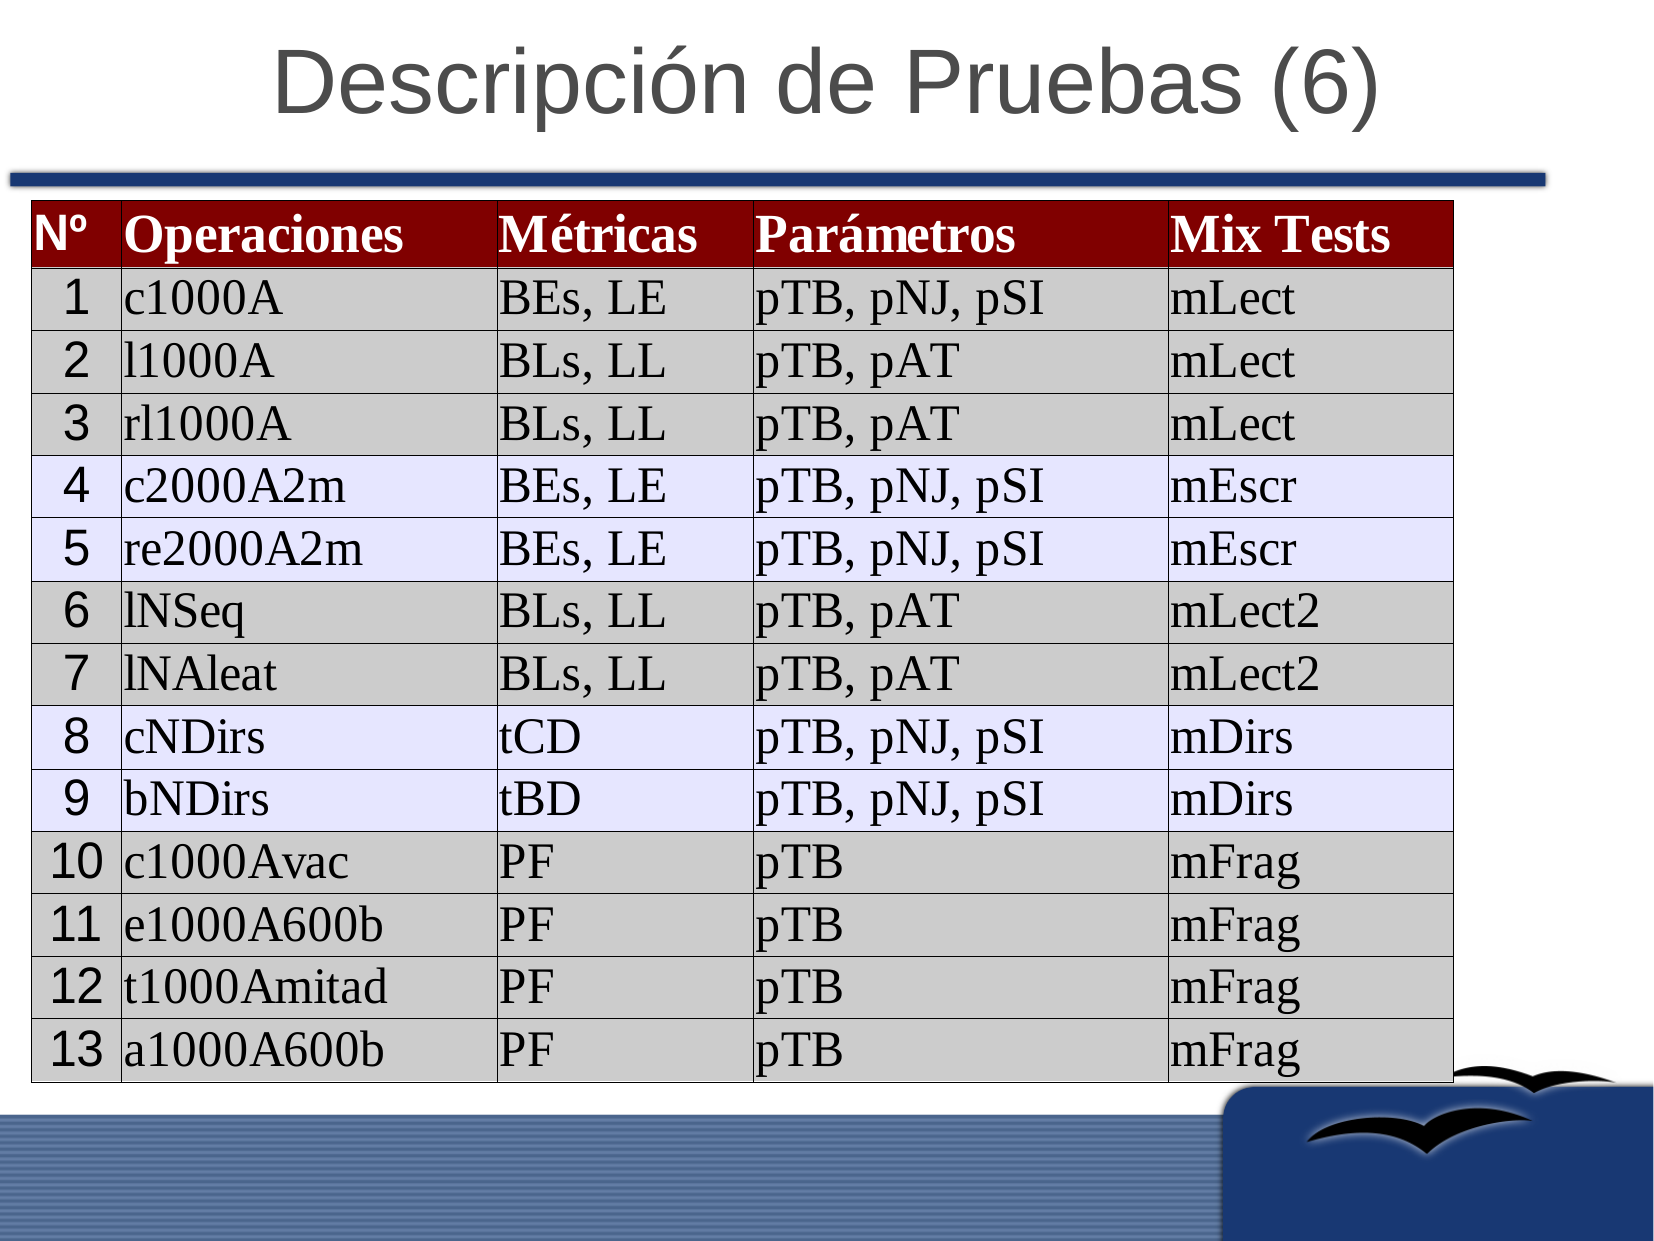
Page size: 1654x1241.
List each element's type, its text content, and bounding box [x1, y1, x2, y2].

picture [0, 0, 1654, 1241]
title Descripción de Pruebas (6) [121, 0, 1534, 164]
chart [29, 198, 1455, 1084]
